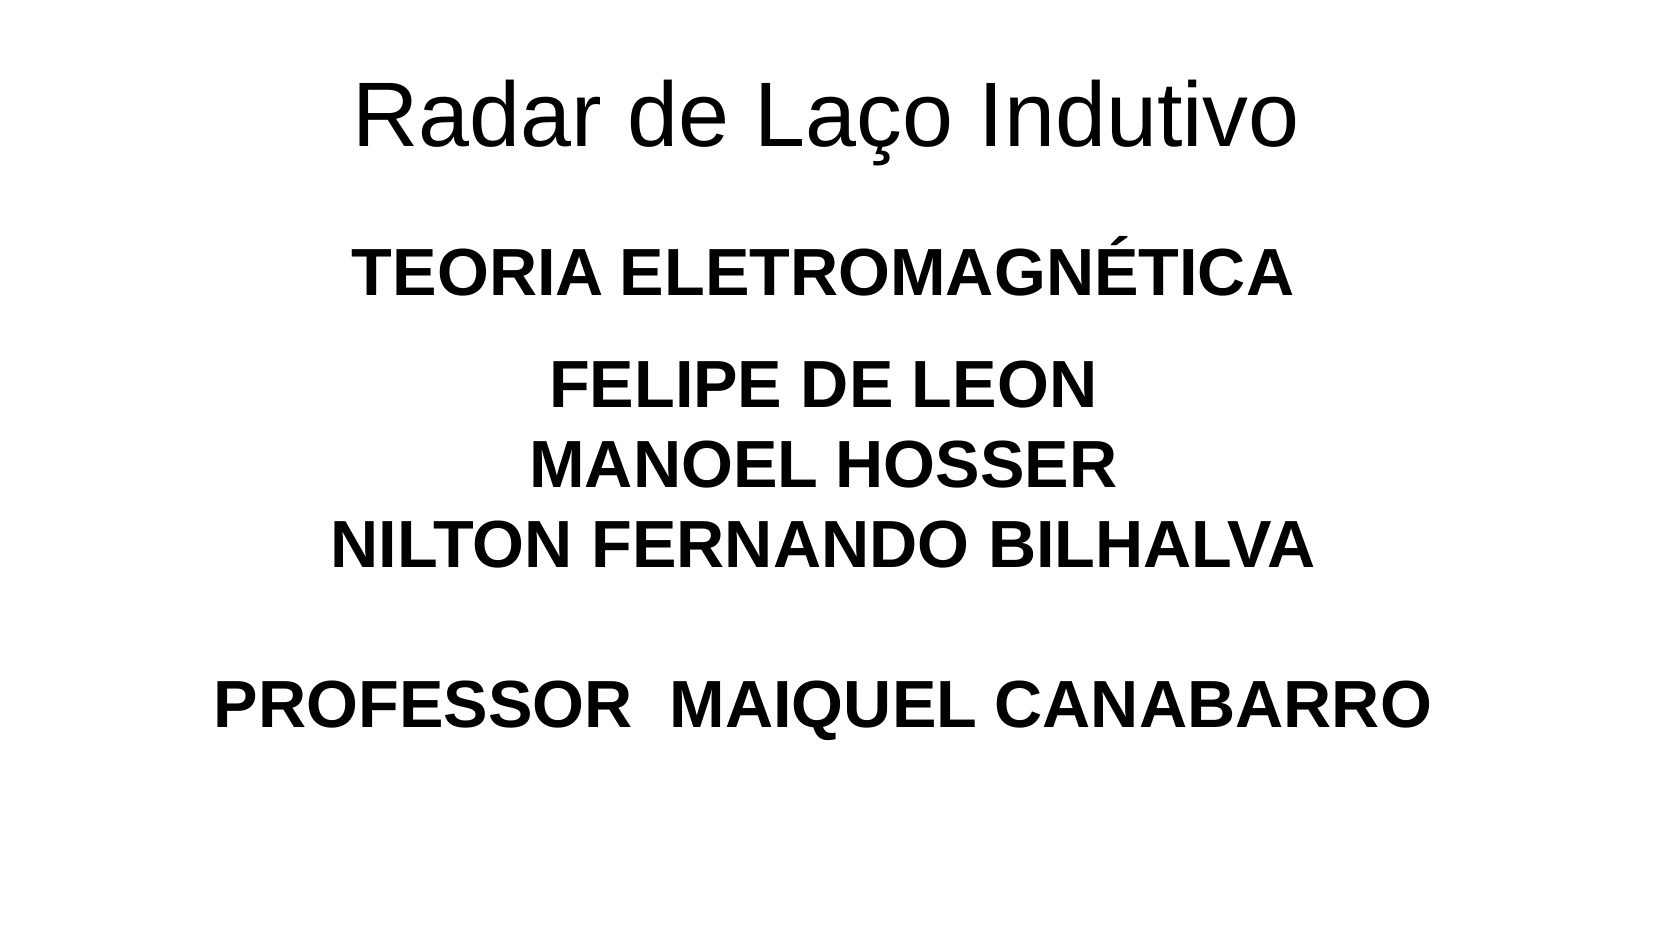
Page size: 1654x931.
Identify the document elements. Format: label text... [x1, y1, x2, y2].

title Radar de Laço Indutivo [82, 37, 1571, 193]
subtitle TEORIA ELETROMAGNÉTICA FELIPE DE LEON MANOEL HOSSER NILTON FERNANDO BILHALVA PROFESSOR MAIQUEL CANABARRO [82, 217, 1571, 758]
